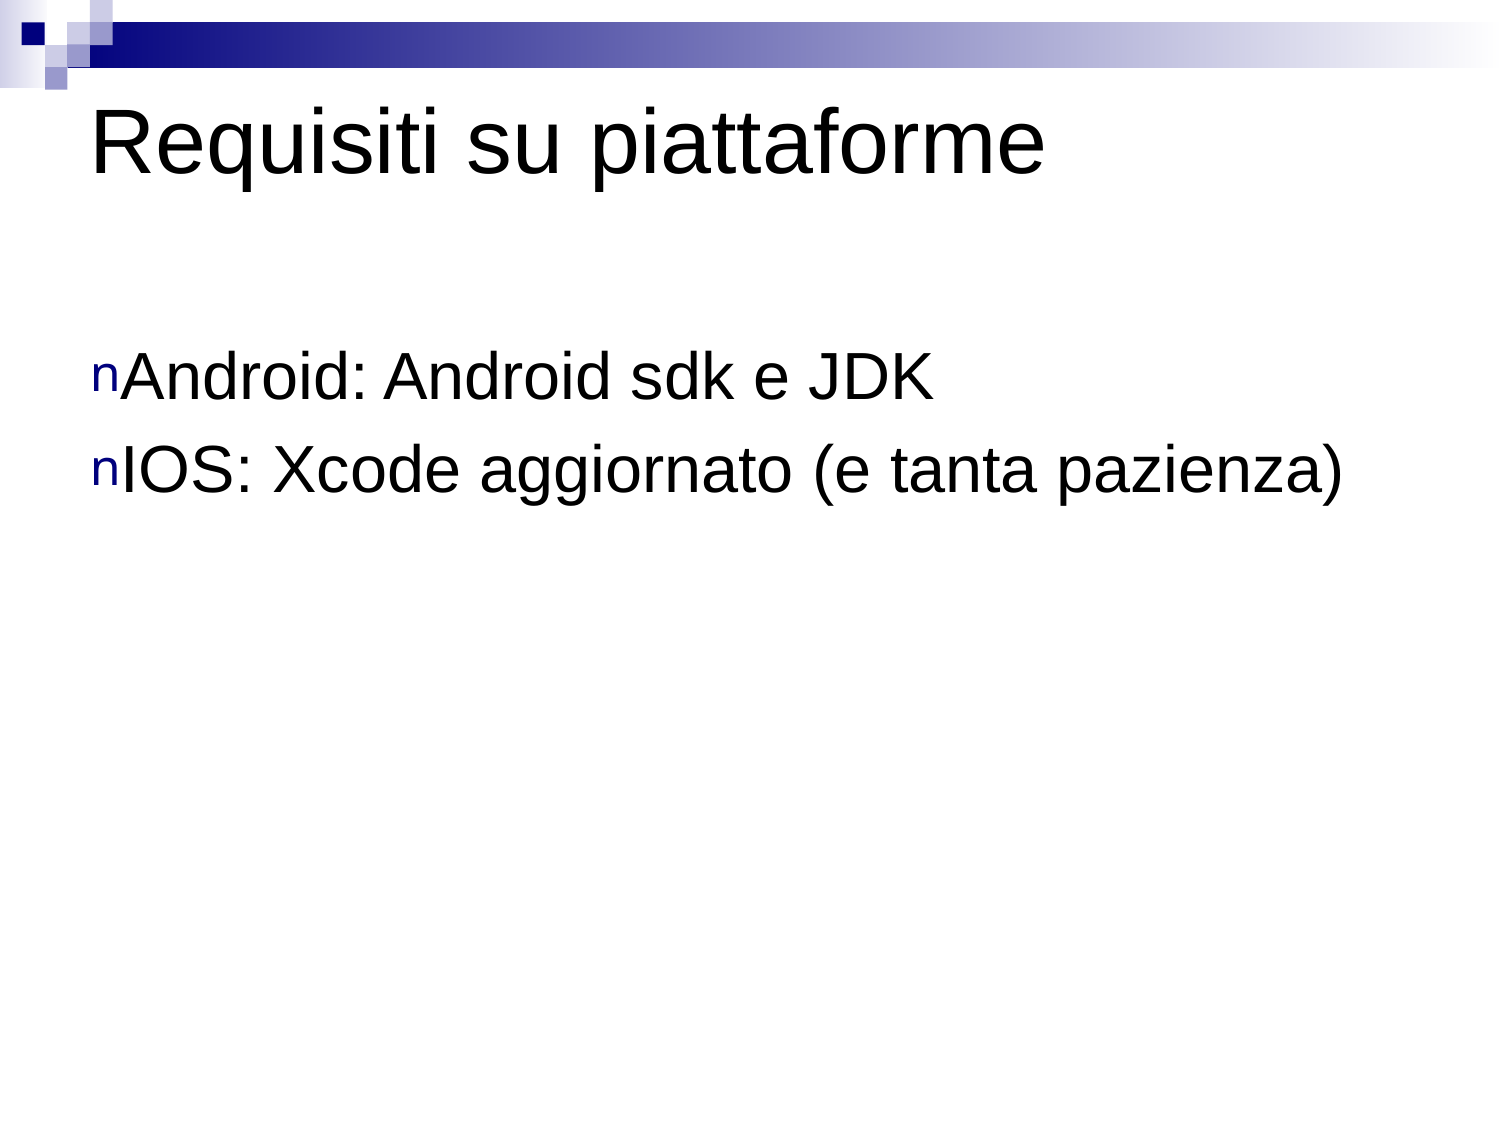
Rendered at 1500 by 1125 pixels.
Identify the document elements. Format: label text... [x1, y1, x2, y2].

list Android: Android sdk e JDK IOS: Xcode aggiornato (e tanta pazienza) [75, 324, 1425, 963]
title Requisiti su piattaforme [75, 75, 1425, 300]
